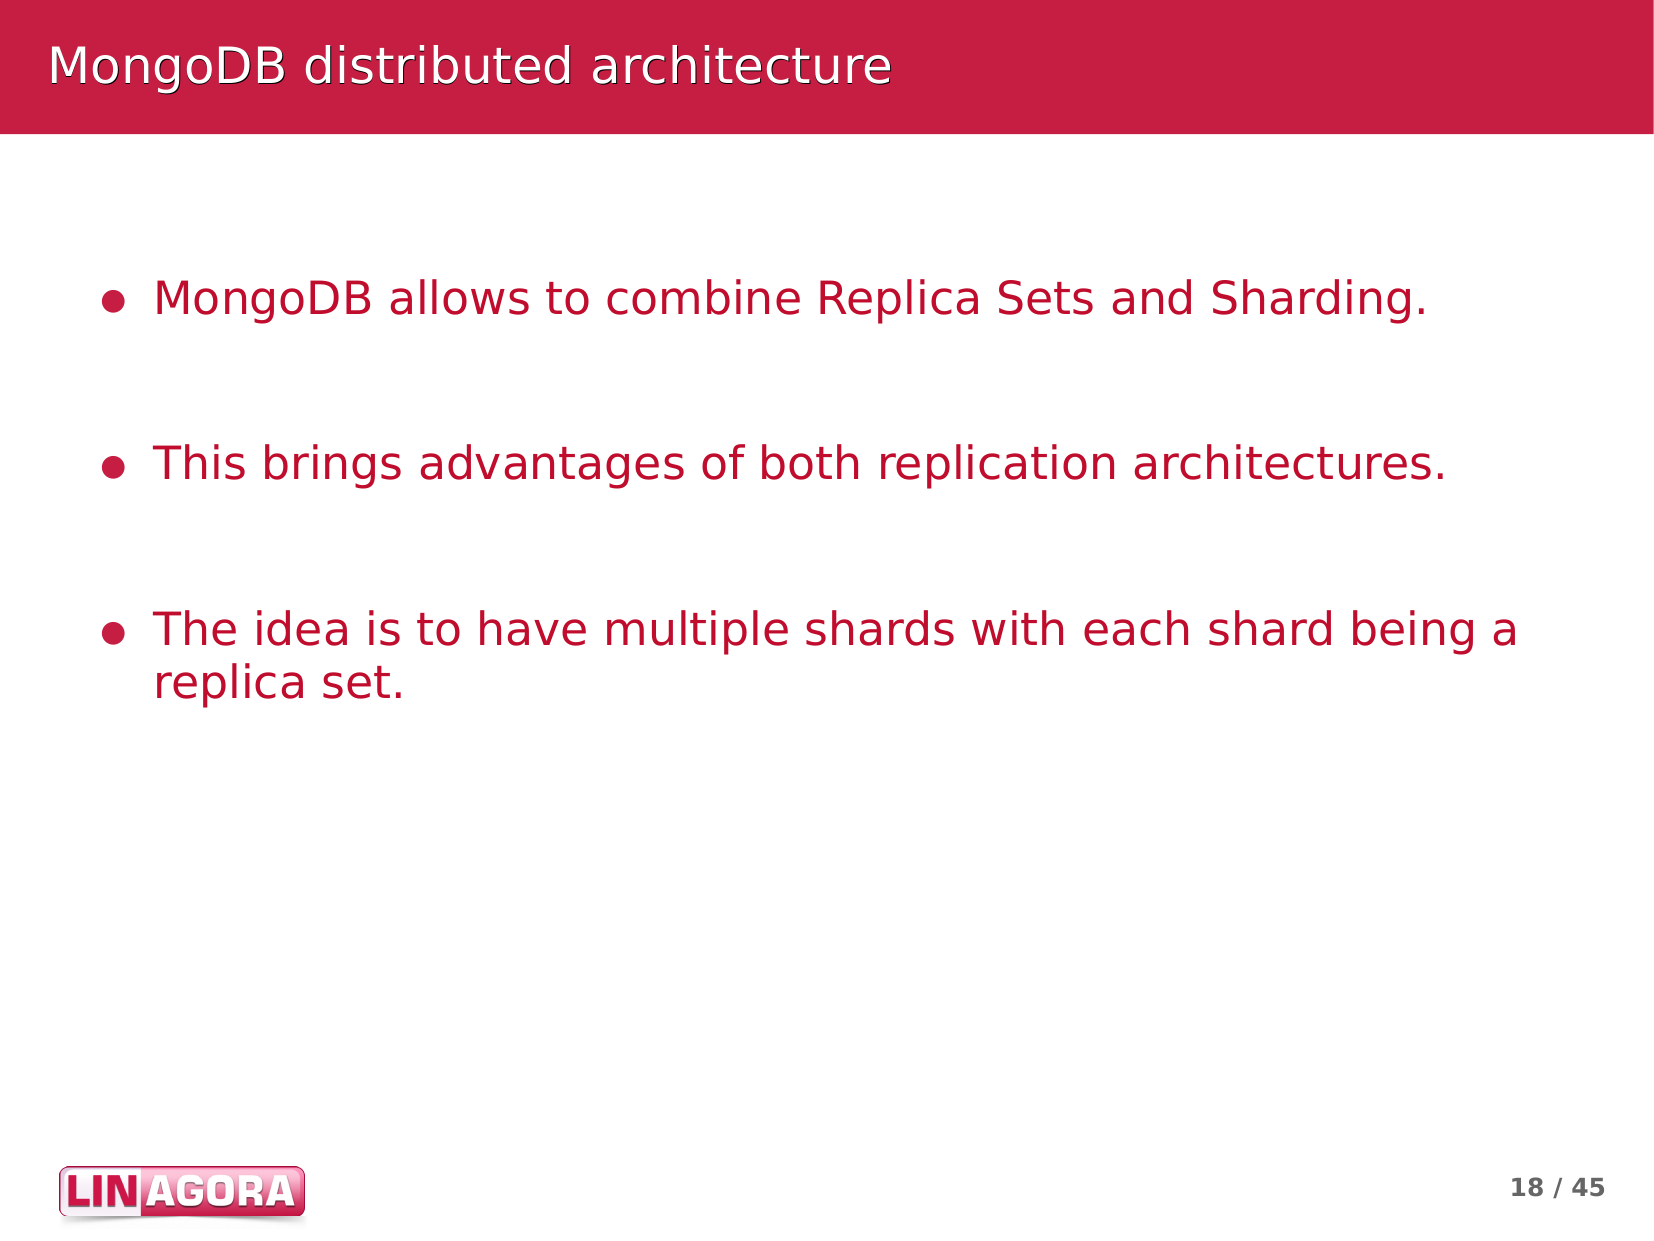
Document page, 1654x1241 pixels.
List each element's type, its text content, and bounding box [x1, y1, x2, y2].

title MongoDB distributed architecture [47, 7, 1624, 126]
list MongoDB allows to combine Replica Sets and Sharding. This brings advantages of both replication architectures. The idea is to have multiple shards with each shard being a replica set. [82, 188, 1571, 934]
picture [59, 1166, 308, 1229]
